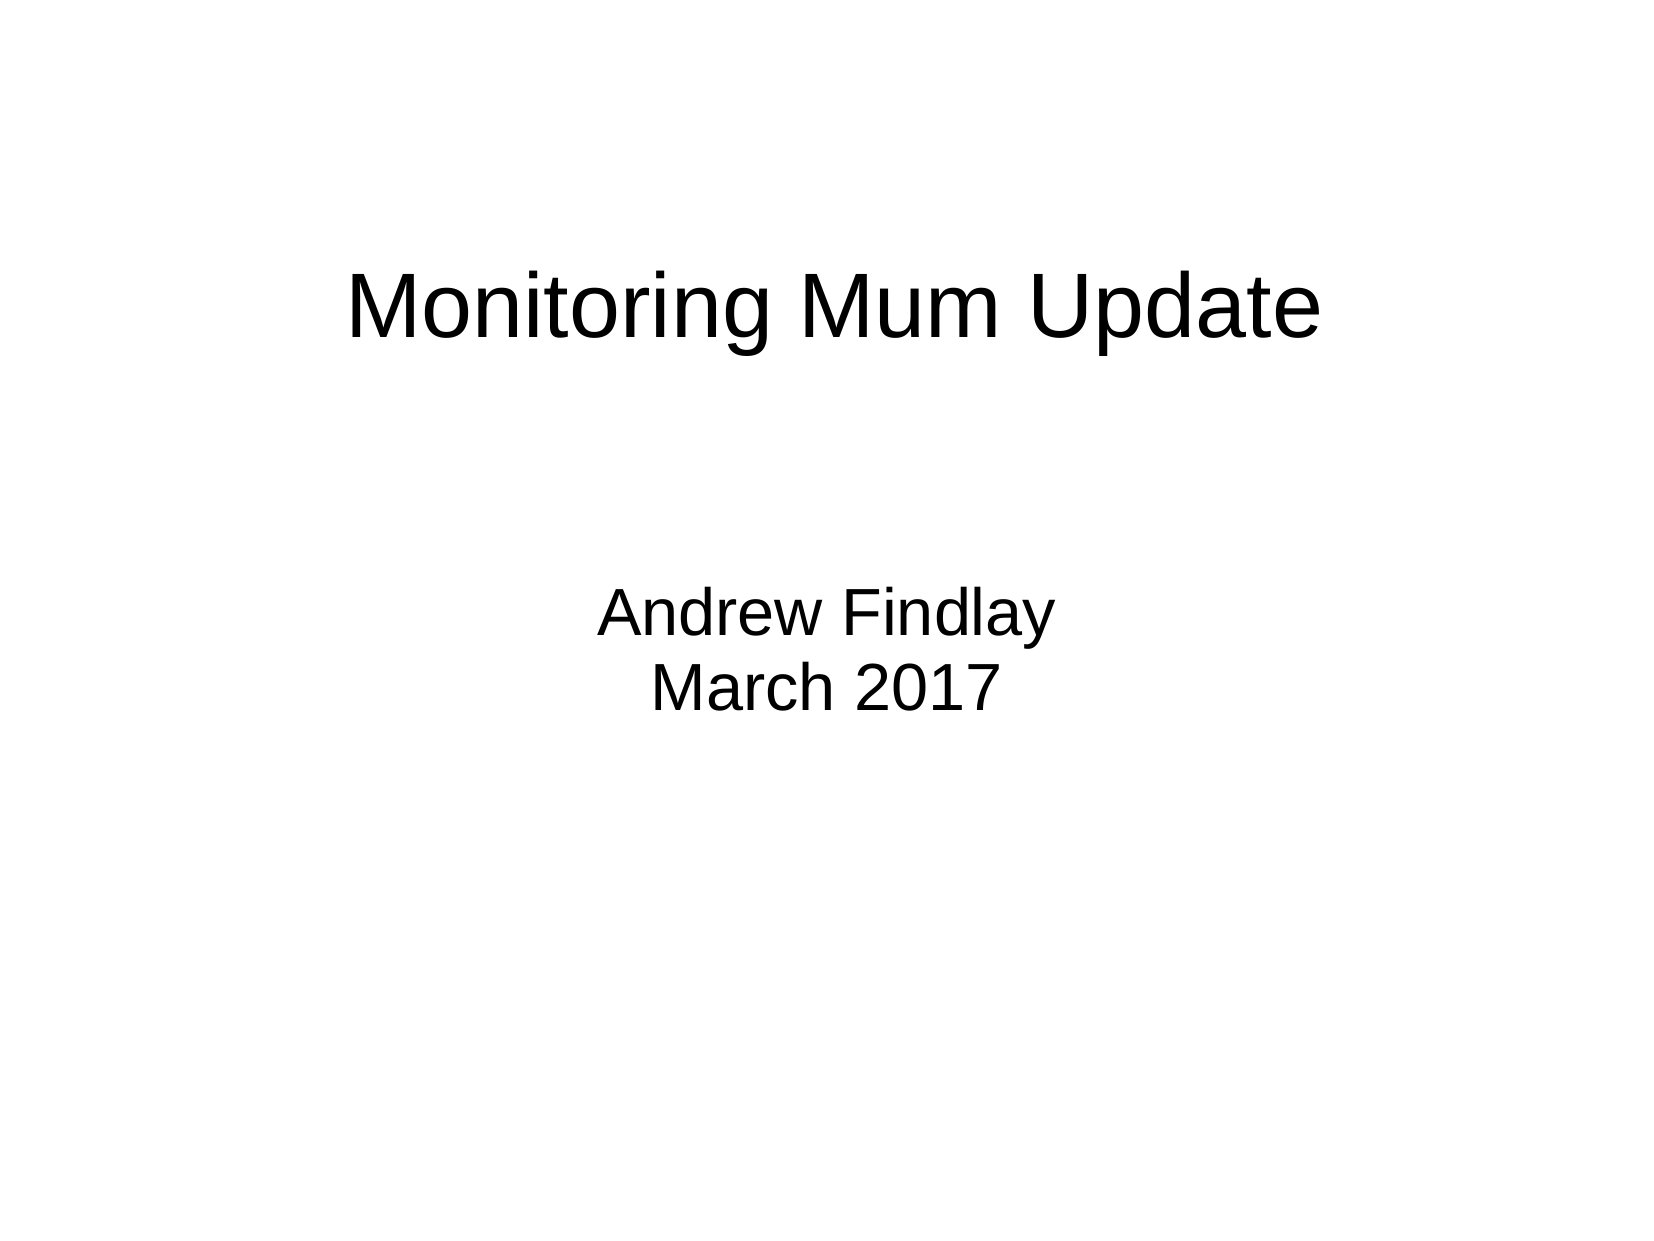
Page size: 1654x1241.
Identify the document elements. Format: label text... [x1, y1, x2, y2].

title Monitoring Mum Update [90, 202, 1579, 410]
subtitle Andrew Findlay March 2017 [82, 290, 1571, 1010]
